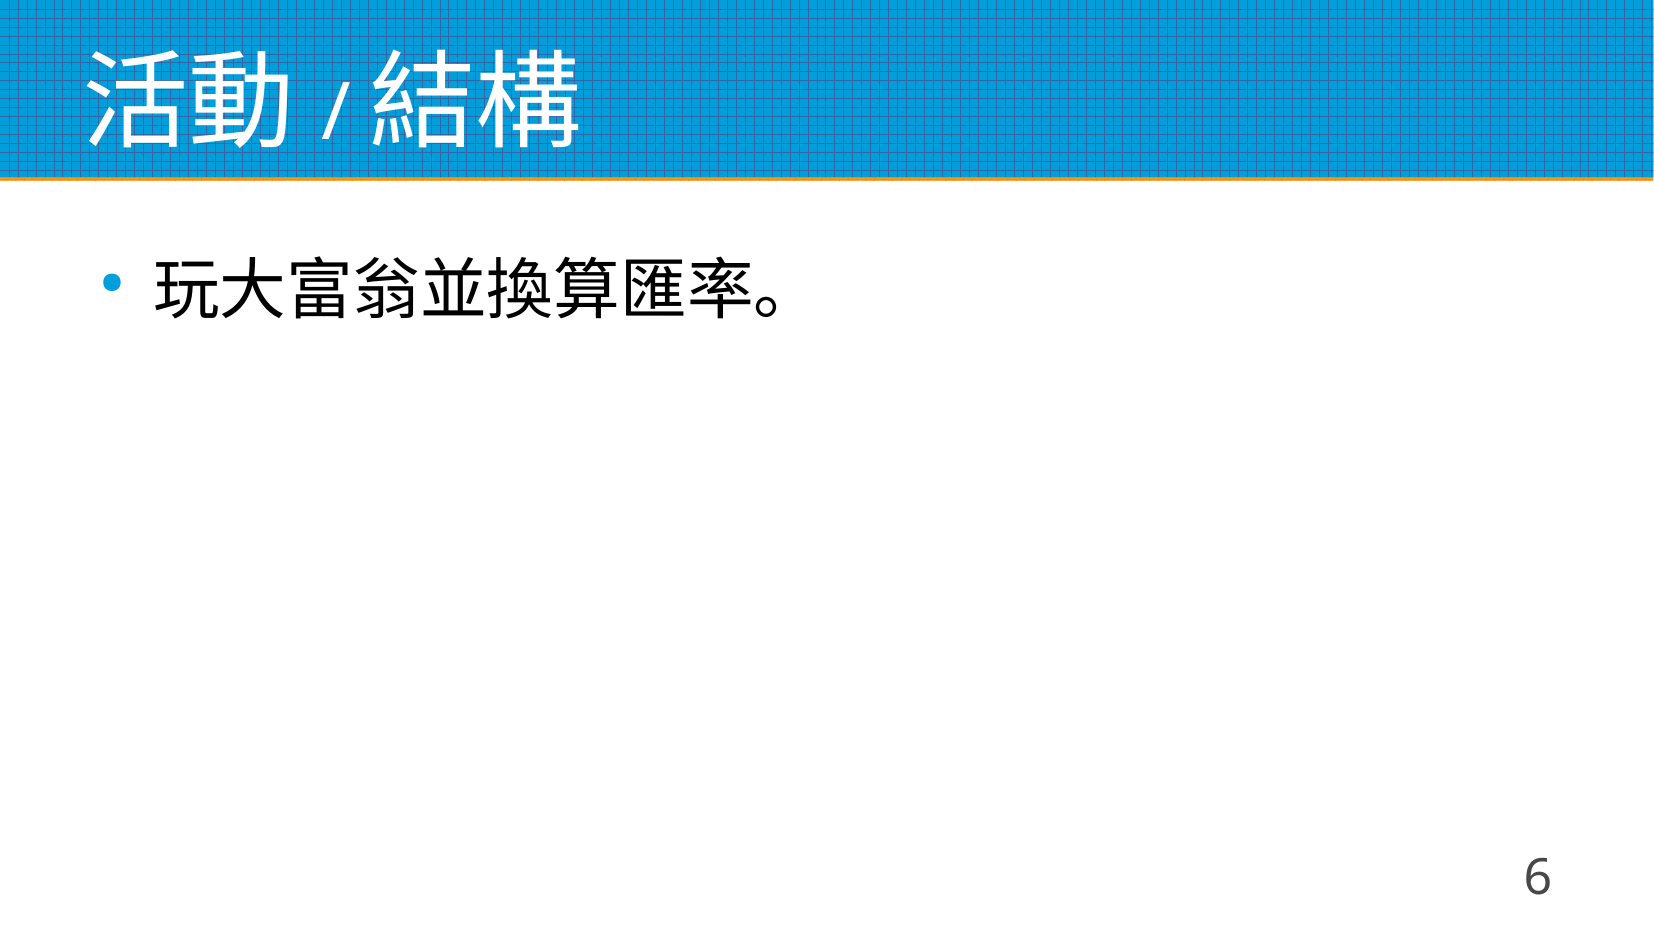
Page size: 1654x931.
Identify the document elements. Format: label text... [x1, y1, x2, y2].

title 活動/結構 [82, 14, 1571, 171]
list 玩大富翁並換算匯率。 [82, 236, 1563, 811]
